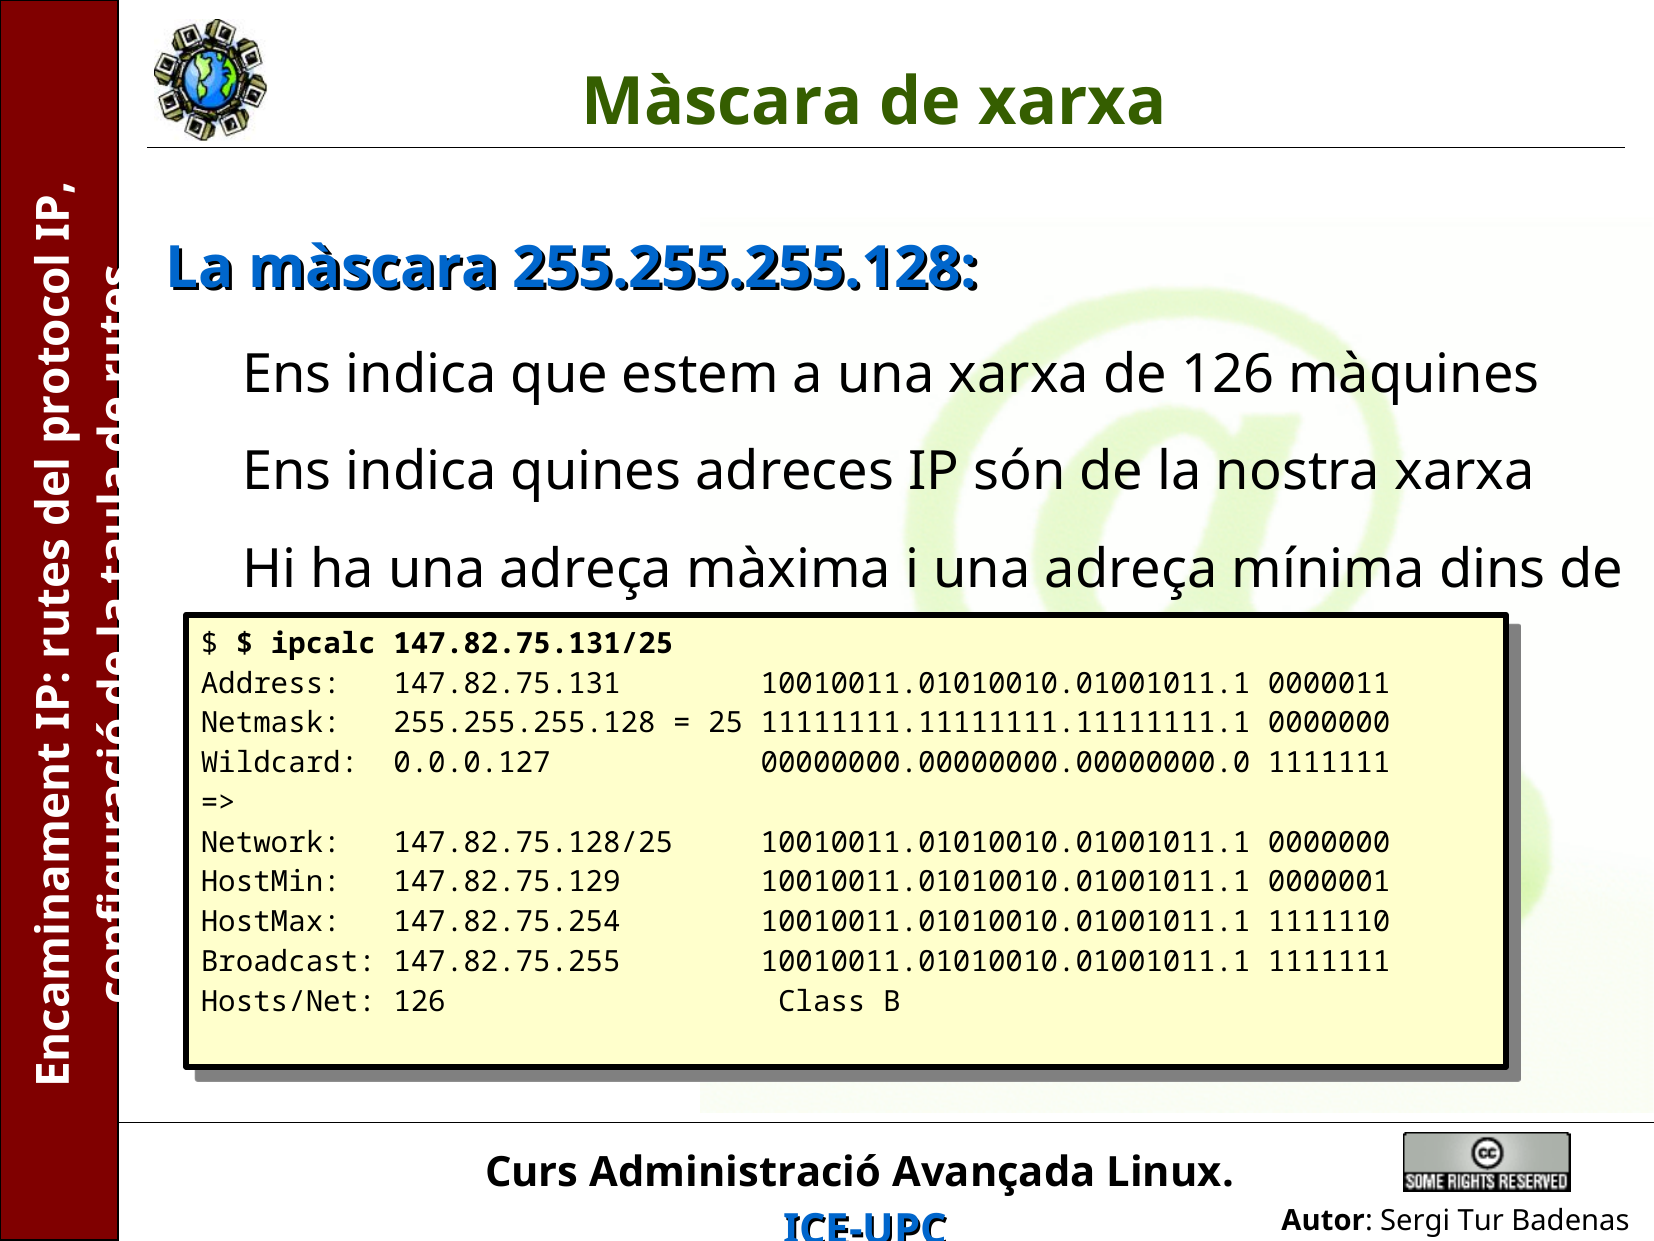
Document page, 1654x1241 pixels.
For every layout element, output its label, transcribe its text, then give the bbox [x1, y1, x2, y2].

text_box $ $ ipcalc 147.82.75.131/25 Address: 147.82.75.131 10010011.01010010.01001011.1 0000011 Netmask: 255.255.255.128 = 25 11111111.11111111.11111111.1 0000000 Wildcard: 0.0.0.127 00000000.00000000.00000000.0 1111111 => Network: 147.82.75.128/25 10010011.01010010.01001011.1 0000000 HostMin: 147.82.75.129 10010011.01010010.01001011.1 0000001 HostMax: 147.82.75.254 10010011.01010010.01001011.1 1111110 Broadcast: 147.82.75.255 10010011.01010010.01001011.1 1111111 Hosts/Net: 126 Class B [186, 614, 1506, 959]
title Màscara de xarxa [129, 49, 1619, 148]
picture [154, 19, 268, 49]
picture [1403, 1132, 1571, 1192]
picture [700, 217, 1654, 1113]
list La màscara 255.255.255.128: Ens indica que estem a una xarxa de 126 màquines Ens indica quines adreces IP són de la nostra xarxa Hi ha una adreça màxima i una adreça mínima dins de la xarxa [147, 225, 1636, 1061]
